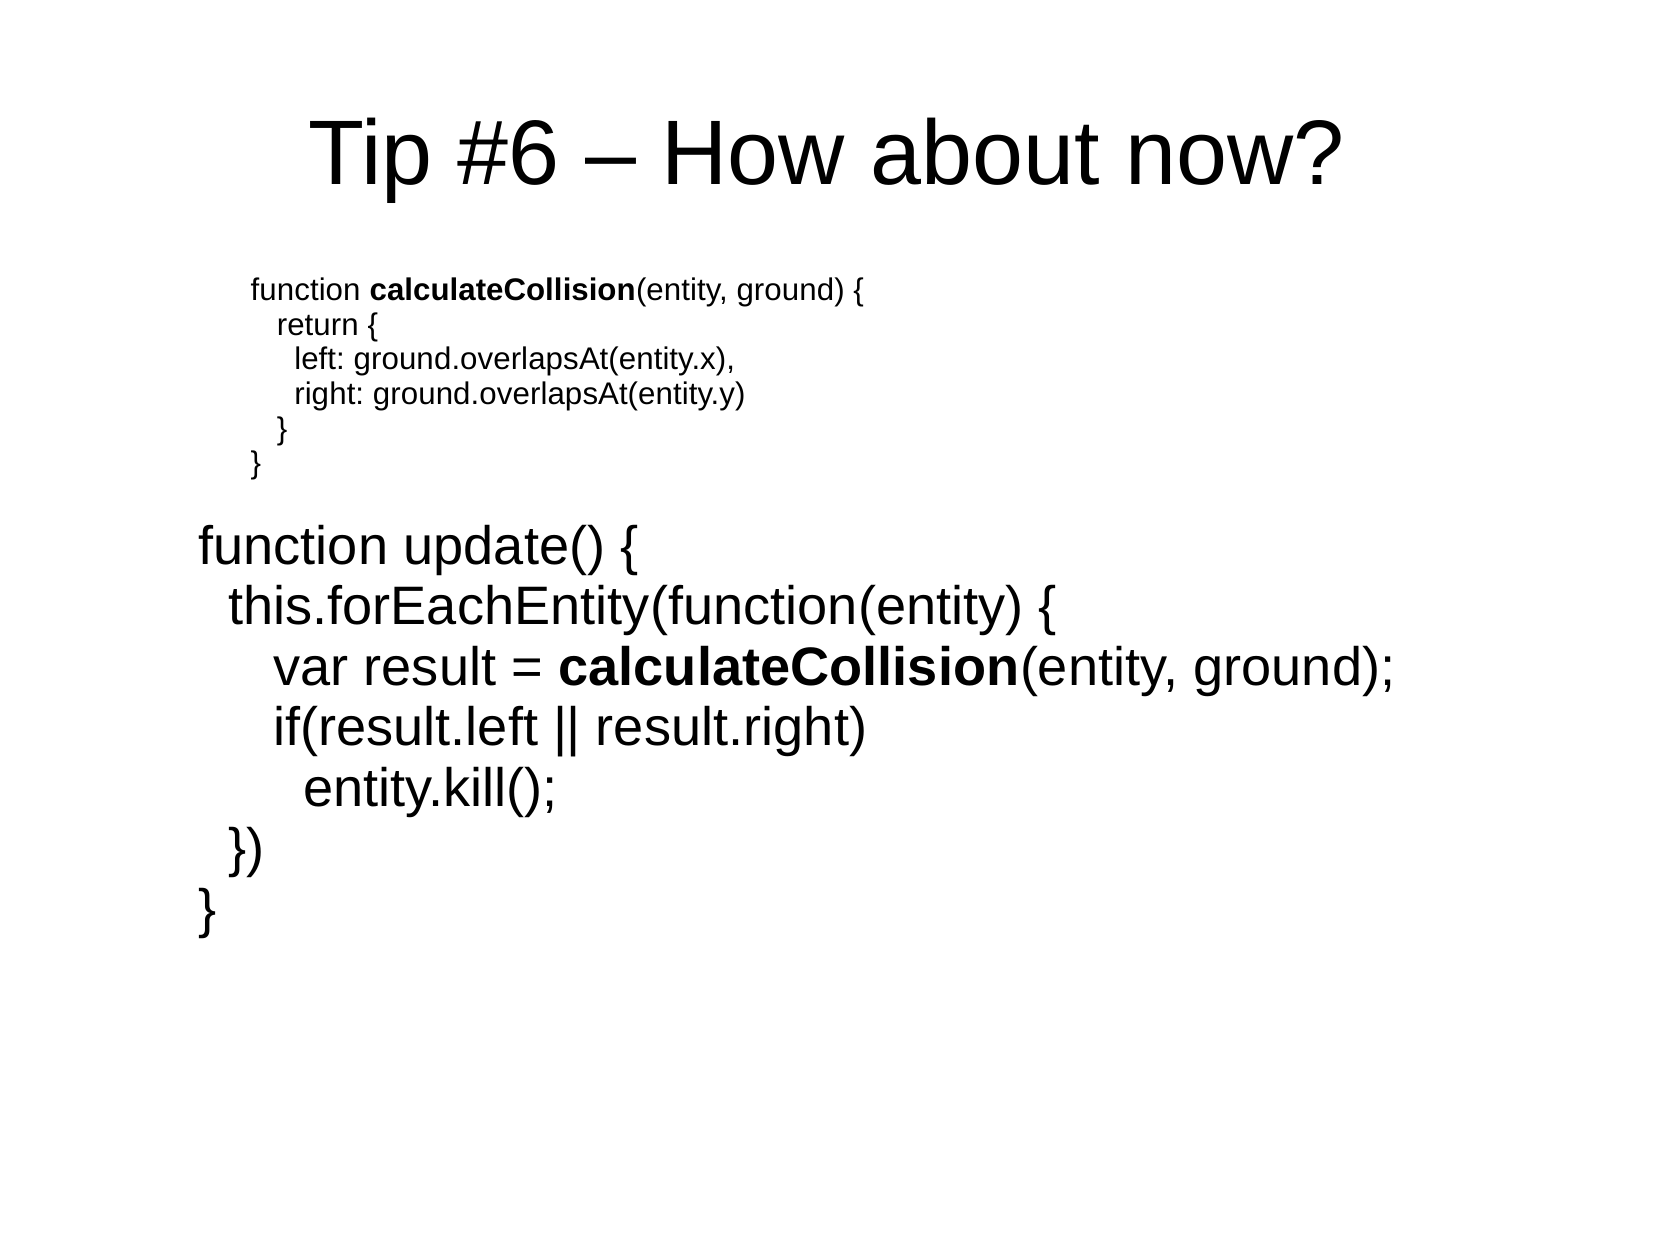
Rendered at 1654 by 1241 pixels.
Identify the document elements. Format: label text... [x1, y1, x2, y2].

title Tip #6 – How about now? [82, 49, 1571, 257]
text_box function update() { this.forEachEntity(function(entity) { var result = calculateCollision(entity, ground); if(result.left || result.right) entity.kill(); }) } [153, 507, 1560, 989]
text_box function calculateCollision(entity, ground) { return { left: ground.overlapsAt(entity.x), right: ground.overlapsAt(entity.y) } } [200, 264, 1323, 780]
